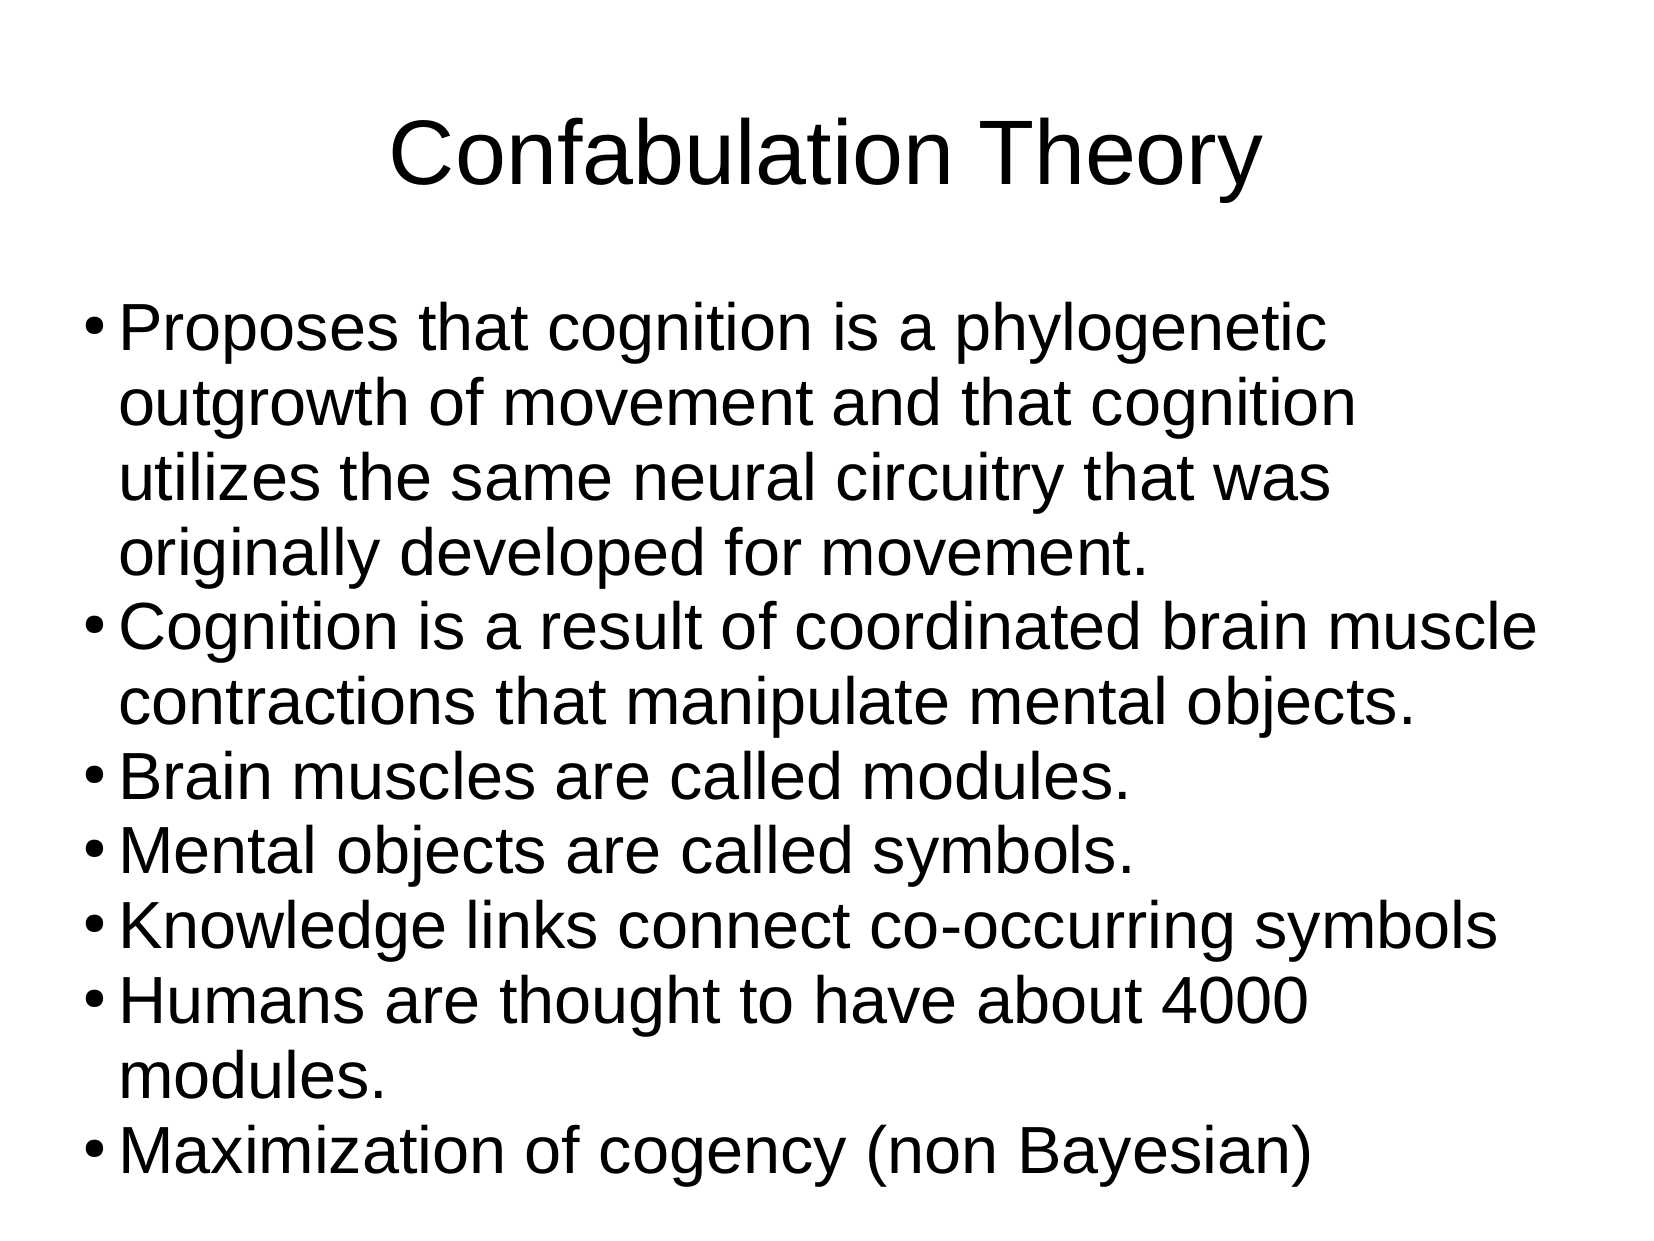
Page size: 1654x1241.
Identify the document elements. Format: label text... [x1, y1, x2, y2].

subtitle Proposes that cognition is a phylogenetic outgrowth of movement and that cognition utilizes the same neural circuitry that was originally developed for movement. Cognition is a result of coordinated brain muscle contractions that manipulate mental objects. Brain muscles are called modules. Mental objects are called symbols. Knowledge links connect co-occurring symbols Humans are thought to have about 4000 modules. Maximization of cogency (non Bayesian) [82, 290, 1571, 1188]
title Confabulation Theory [82, 49, 1571, 257]
